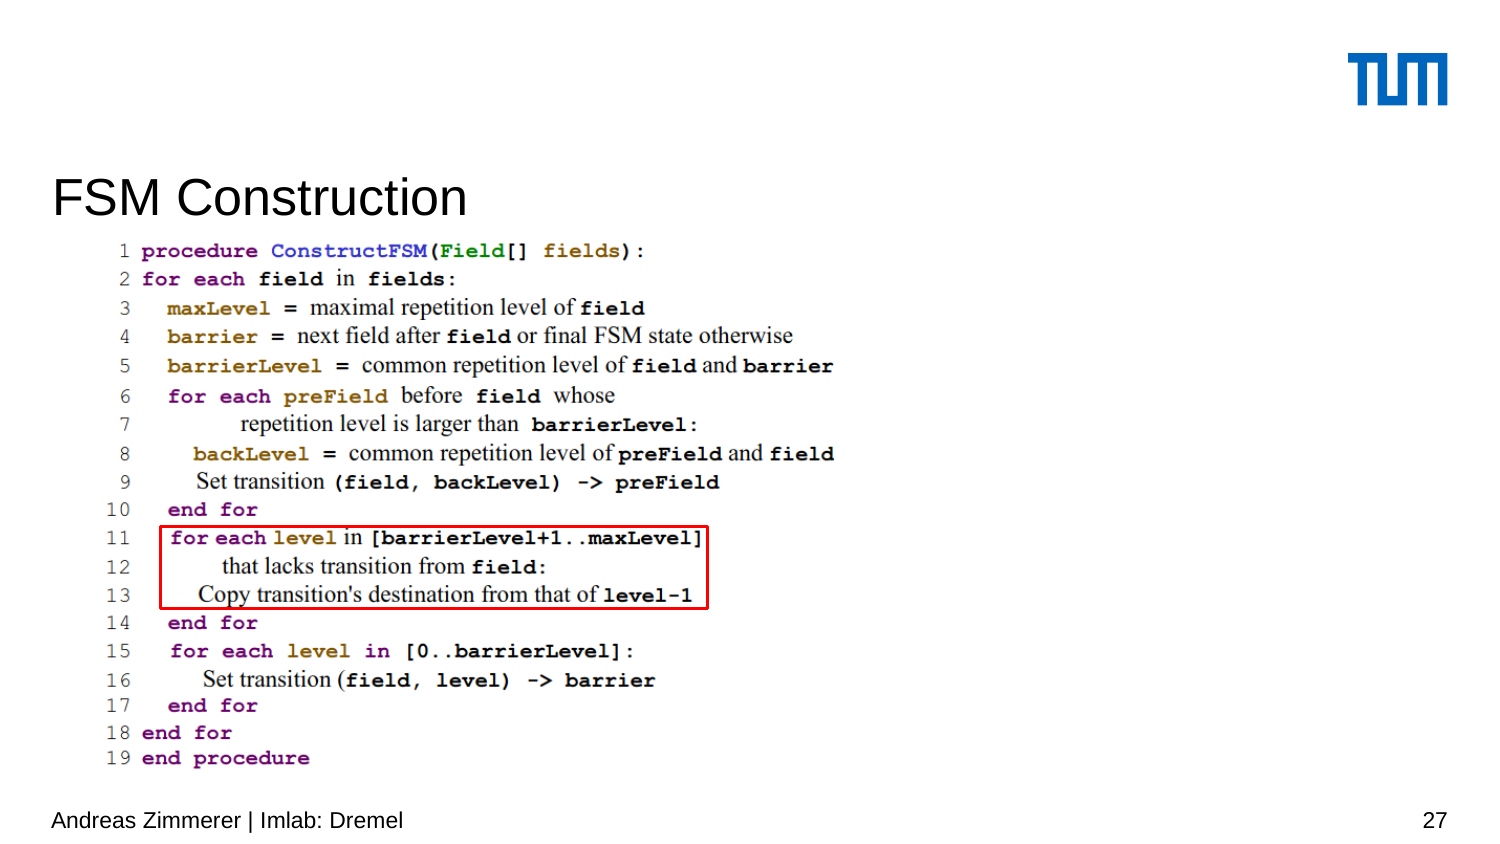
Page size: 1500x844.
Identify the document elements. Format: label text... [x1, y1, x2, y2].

title FSM Construction [52, 159, 1449, 227]
picture [99, 232, 856, 781]
slide_number <number> [1112, 796, 1448, 842]
footer Andreas Zimmerer | Imlab: Dremel [51, 796, 1112, 842]
